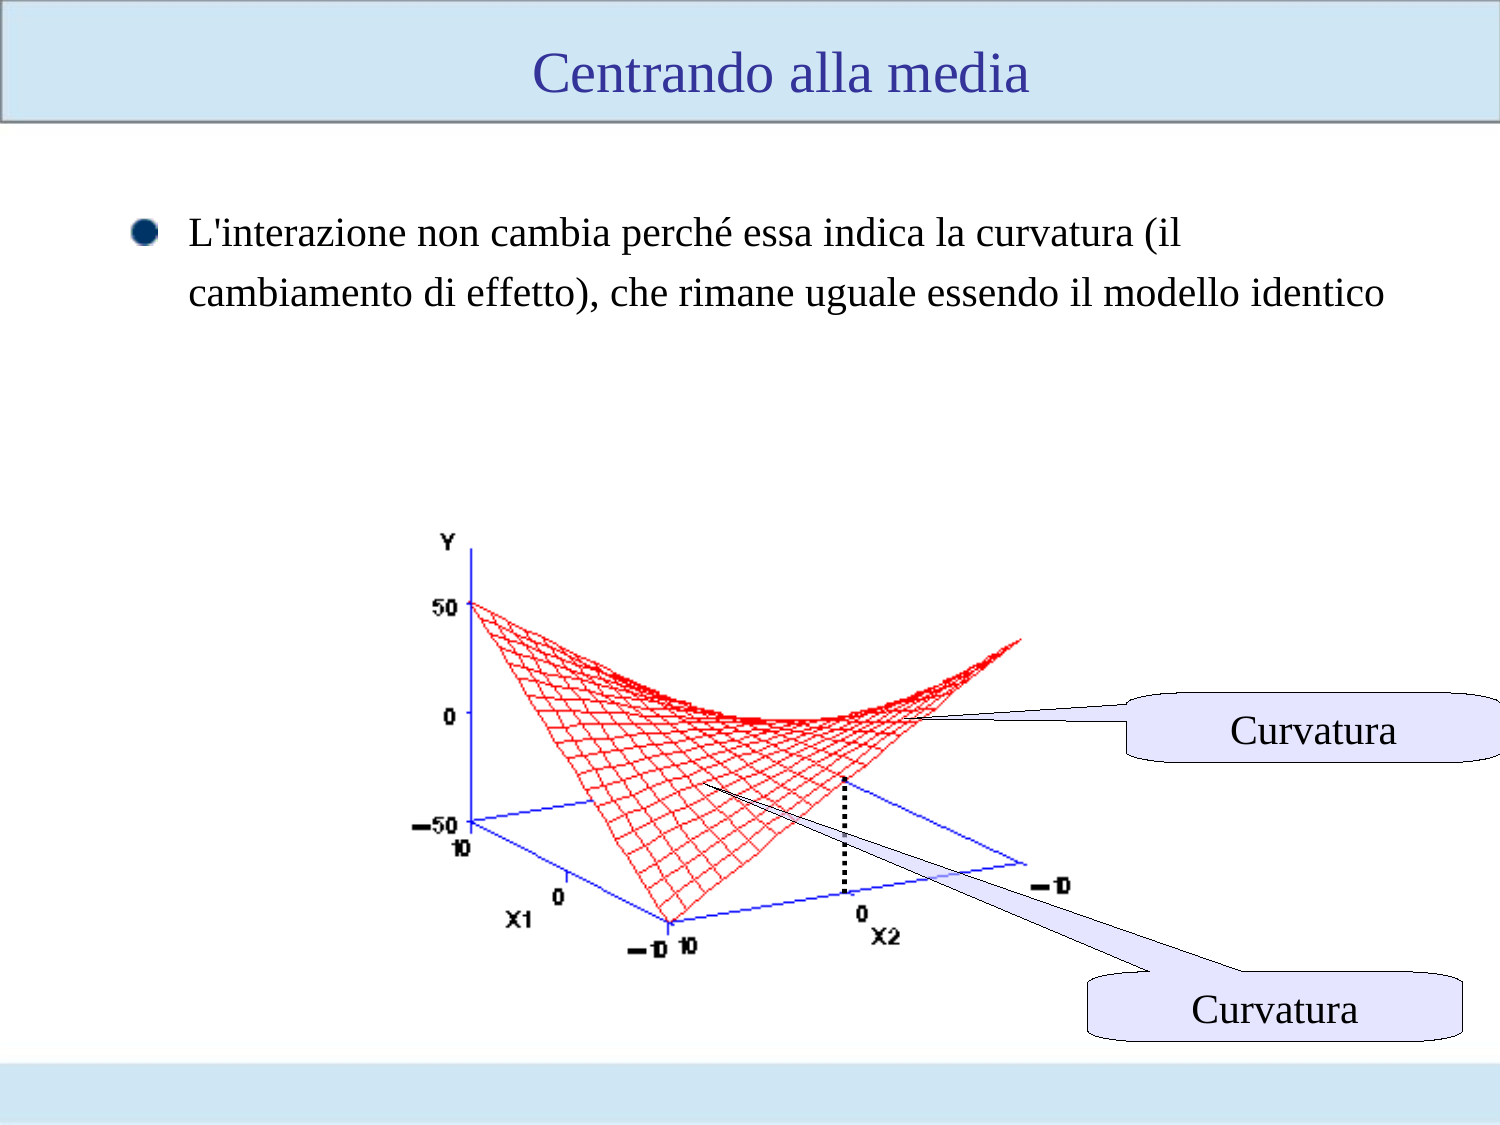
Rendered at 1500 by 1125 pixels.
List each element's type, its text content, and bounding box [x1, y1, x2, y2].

title Centrando alla media [249, 21, 1313, 117]
text_box L'interazione non cambia perché essa indica la curvatura (il cambiamento di effetto), che rimane uguale essendo il modello identico [112, 187, 1413, 323]
picture [0, 0, 1500, 1125]
text_box Curvatura [703, 783, 1463, 1042]
text_box Curvatura [904, 692, 1500, 763]
